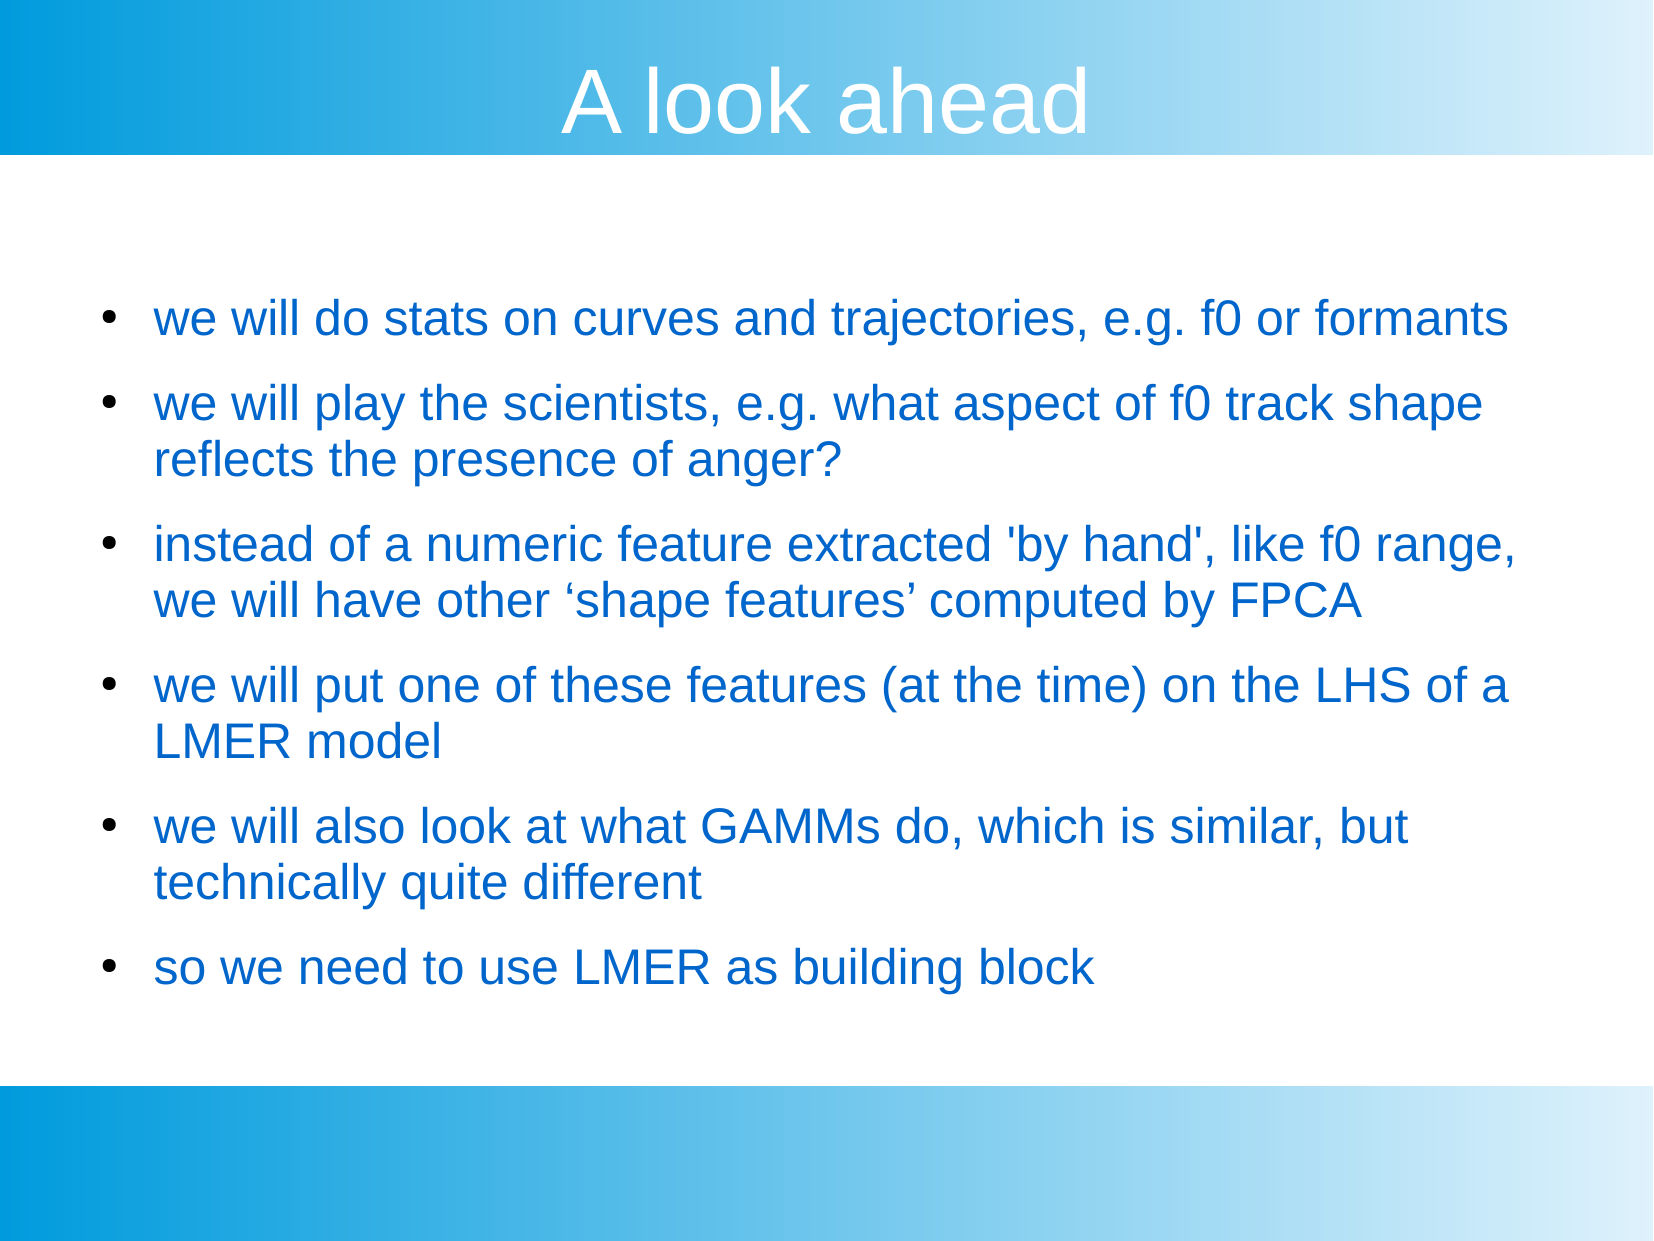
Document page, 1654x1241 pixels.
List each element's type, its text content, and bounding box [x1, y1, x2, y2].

title A look ahead [82, 49, 1571, 155]
list we will do stats on curves and trajectories, e.g. f0 or formants we will play the scientists, e.g. what aspect of f0 track shape reflects the presence of anger? instead of a numeric feature extracted 'by hand', like f0 range, we will have other ‘shape features’ computed by FPCA we will put one of these features (at the time) on the LHS of a LMER model we will also look at what GAMMs do, which is similar, but technically quite different so we need to use LMER as building block [82, 290, 1571, 1010]
